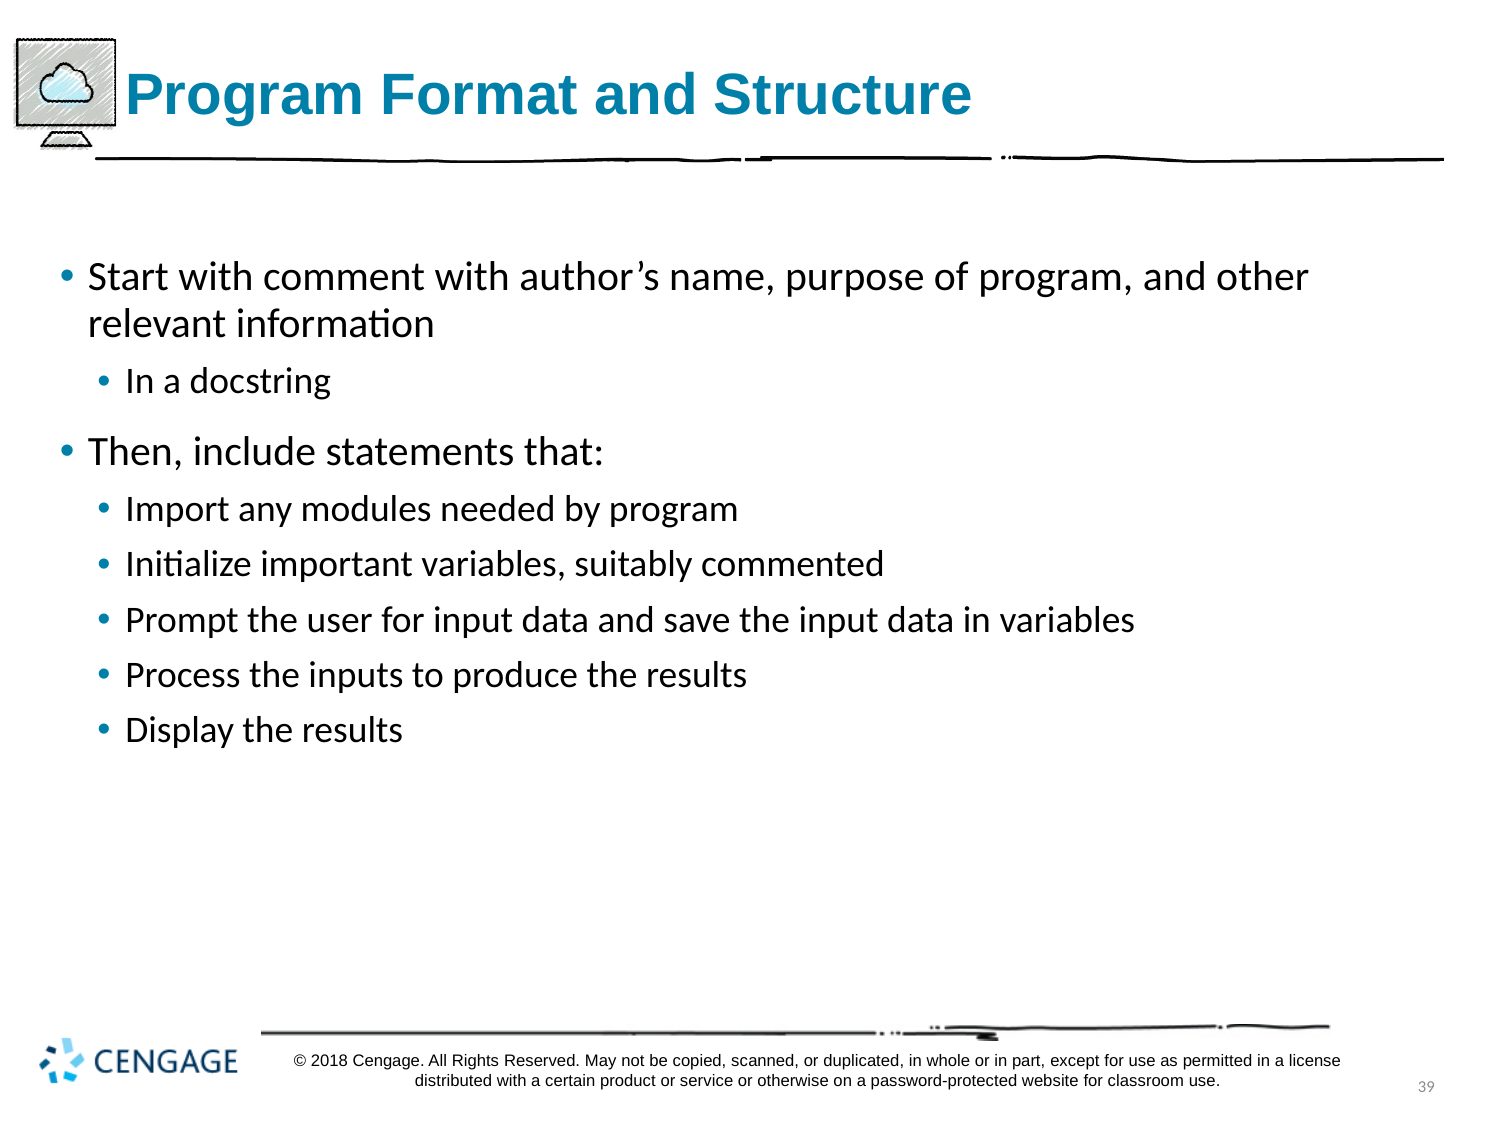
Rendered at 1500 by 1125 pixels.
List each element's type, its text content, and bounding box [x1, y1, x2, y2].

footer © 2018 Cengage. All Rights Reserved. May not be copied, scanned, or duplicated, in whole or in part, except for use as permitted in a license distributed with a certain product or service or otherwise on a password-protected website for classroom use. [262, 1050, 1375, 1091]
title Program Format and Structure [125, 55, 1442, 127]
picture [154, 155, 1444, 163]
picture [13, 36, 117, 151]
picture [19, 1024, 250, 1096]
picture [261, 1024, 1331, 1041]
list Start with comment with author’s name, purpose of program, and other relevant information In a doc string Then, include statements that: Import any modules needed by program Initialize important variables, suitably commented Prompt the user for input data and save the input data in variables Process the inputs to produce the results Display the results [59, 252, 1441, 757]
